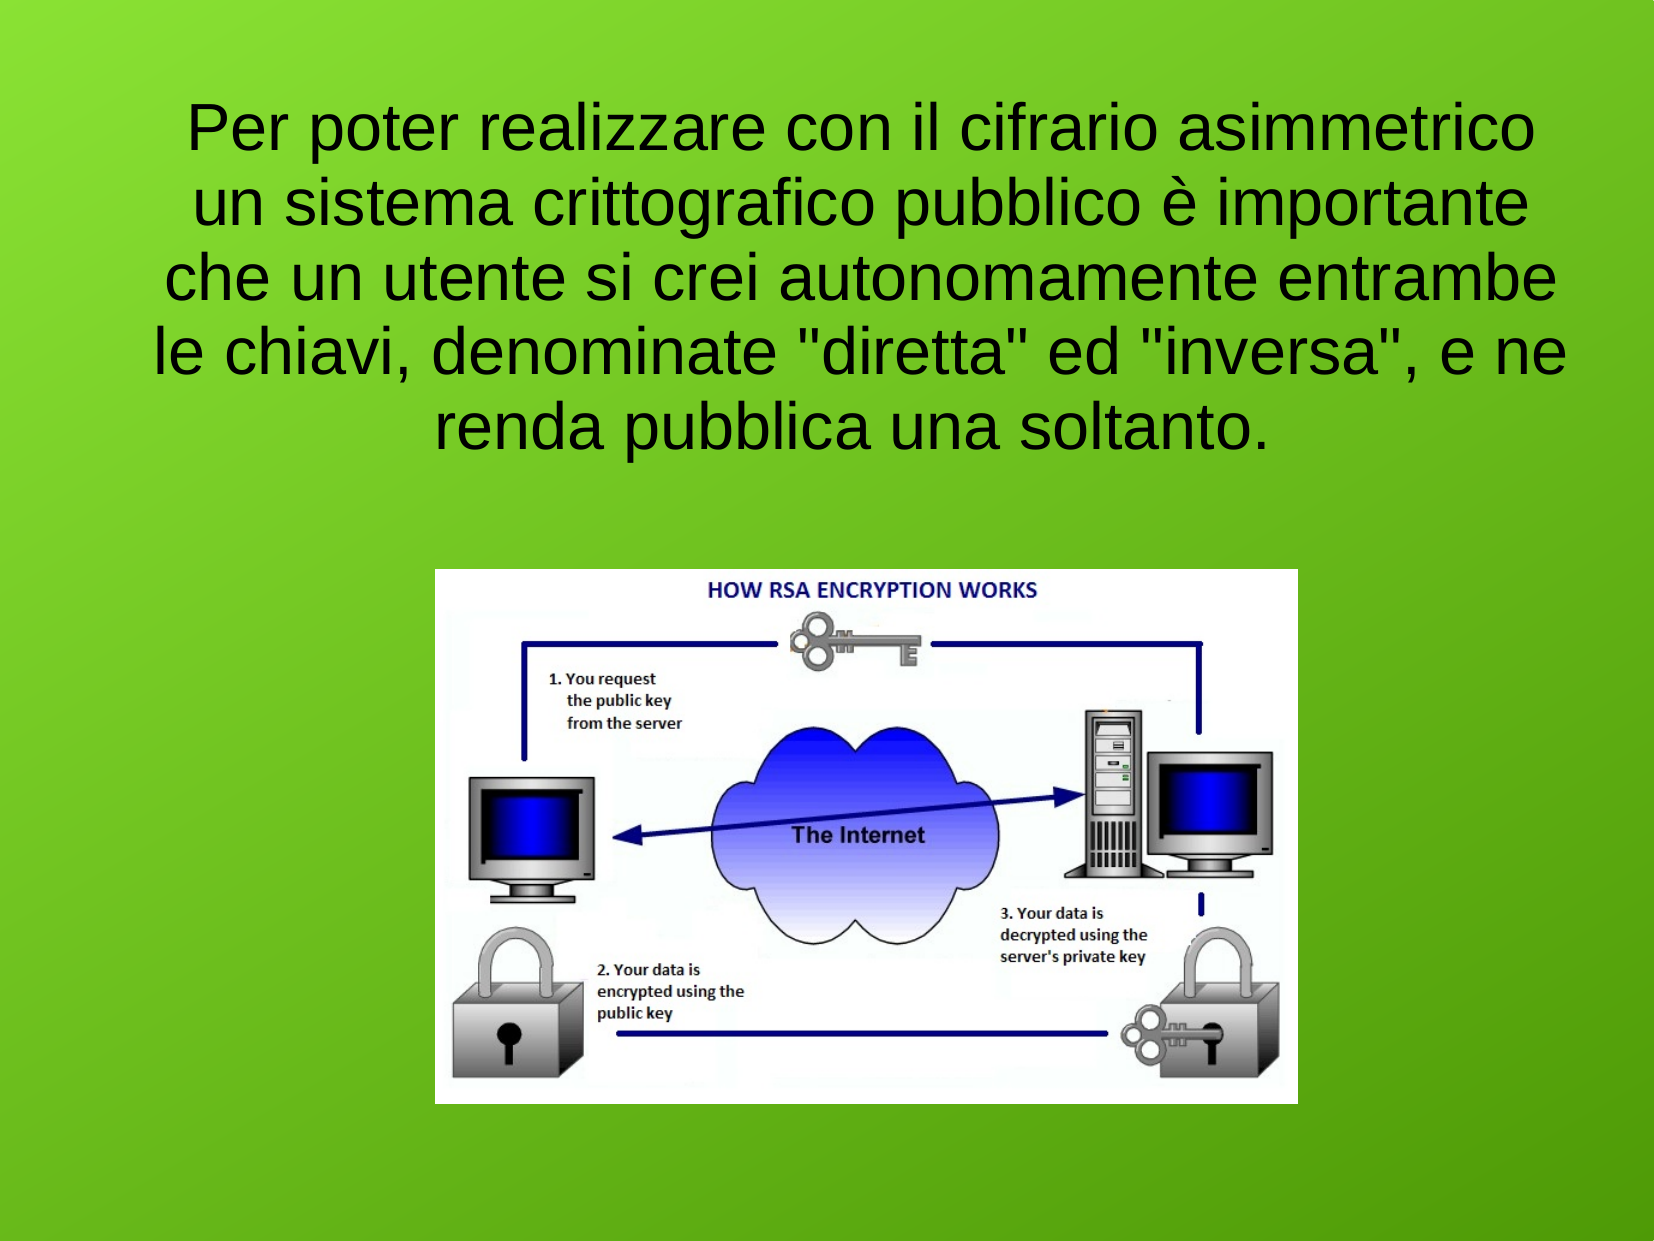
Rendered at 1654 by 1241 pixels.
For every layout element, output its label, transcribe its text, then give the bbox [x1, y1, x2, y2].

picture [435, 569, 1298, 1104]
list Per poter realizzare con il cifrario asimmetrico un sistema crittografico pubblico è importante che un utente si crei autonomamente entrambe le chiavi, denominate "diretta" ed "inversa", e ne renda pubblica una soltanto. [82, 90, 1571, 1141]
